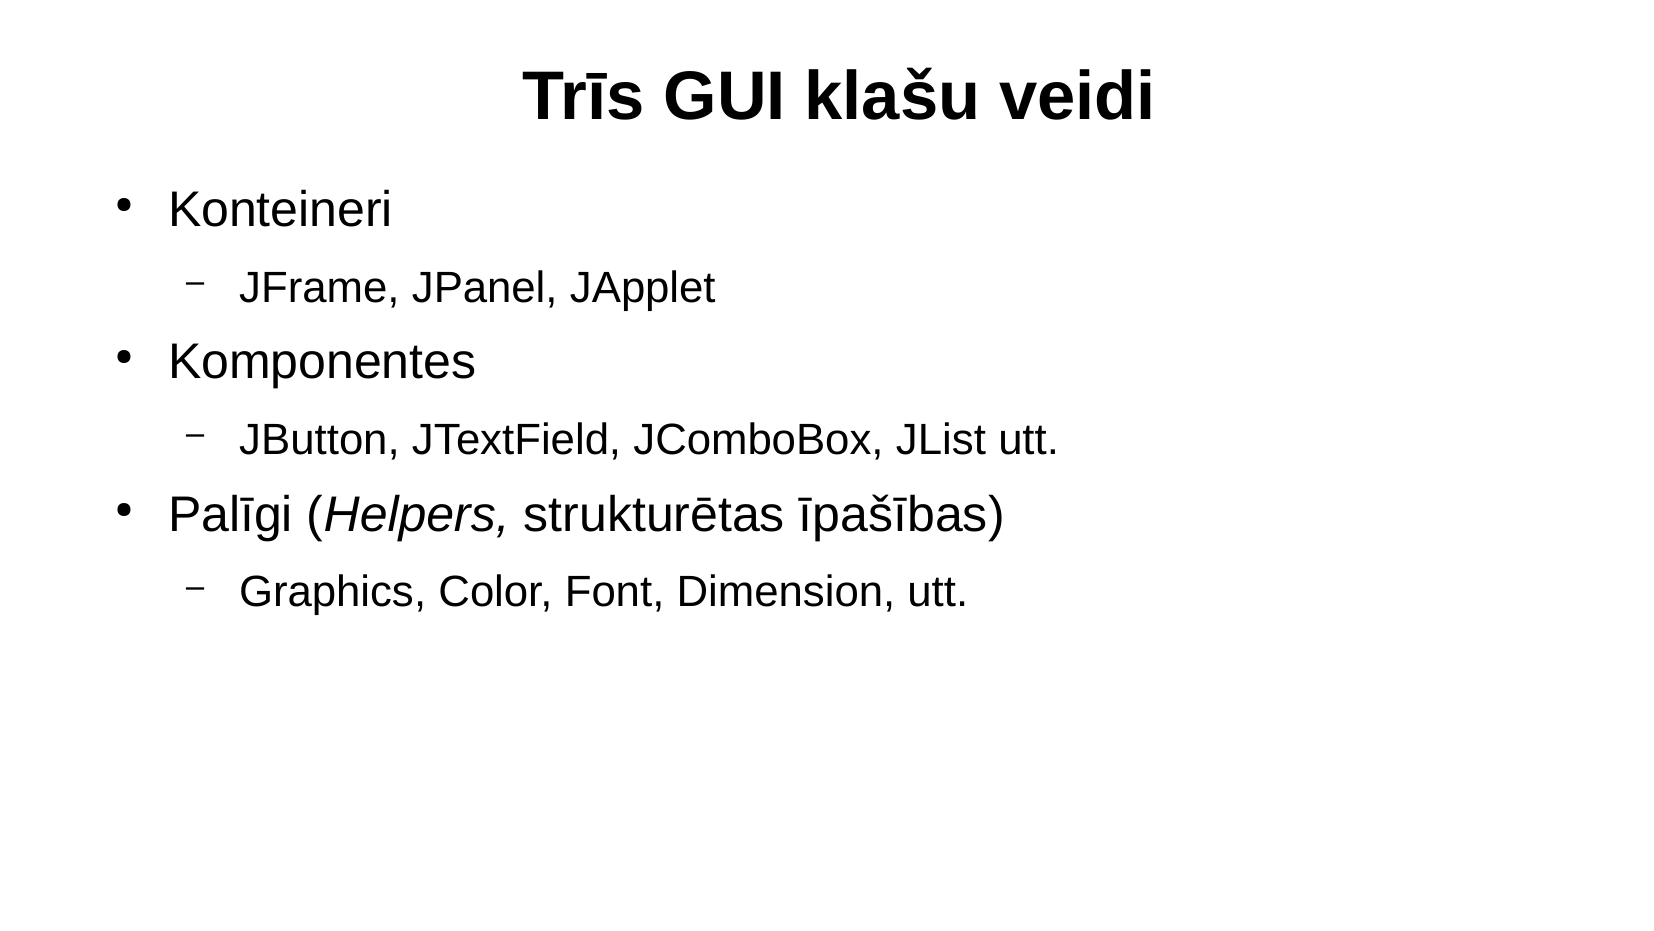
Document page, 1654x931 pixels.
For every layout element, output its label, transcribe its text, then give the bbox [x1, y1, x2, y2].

list Konteineri JFrame, JPanel, JApplet Komponentes JButton, JTextField, JComboBox, JList utt. Palīgi (Helpers, strukturētas īpašības) Graphics, Color, Font, Dimension, utt. [82, 168, 1538, 889]
title Trīs GUI klašu veidi [82, 37, 1571, 147]
